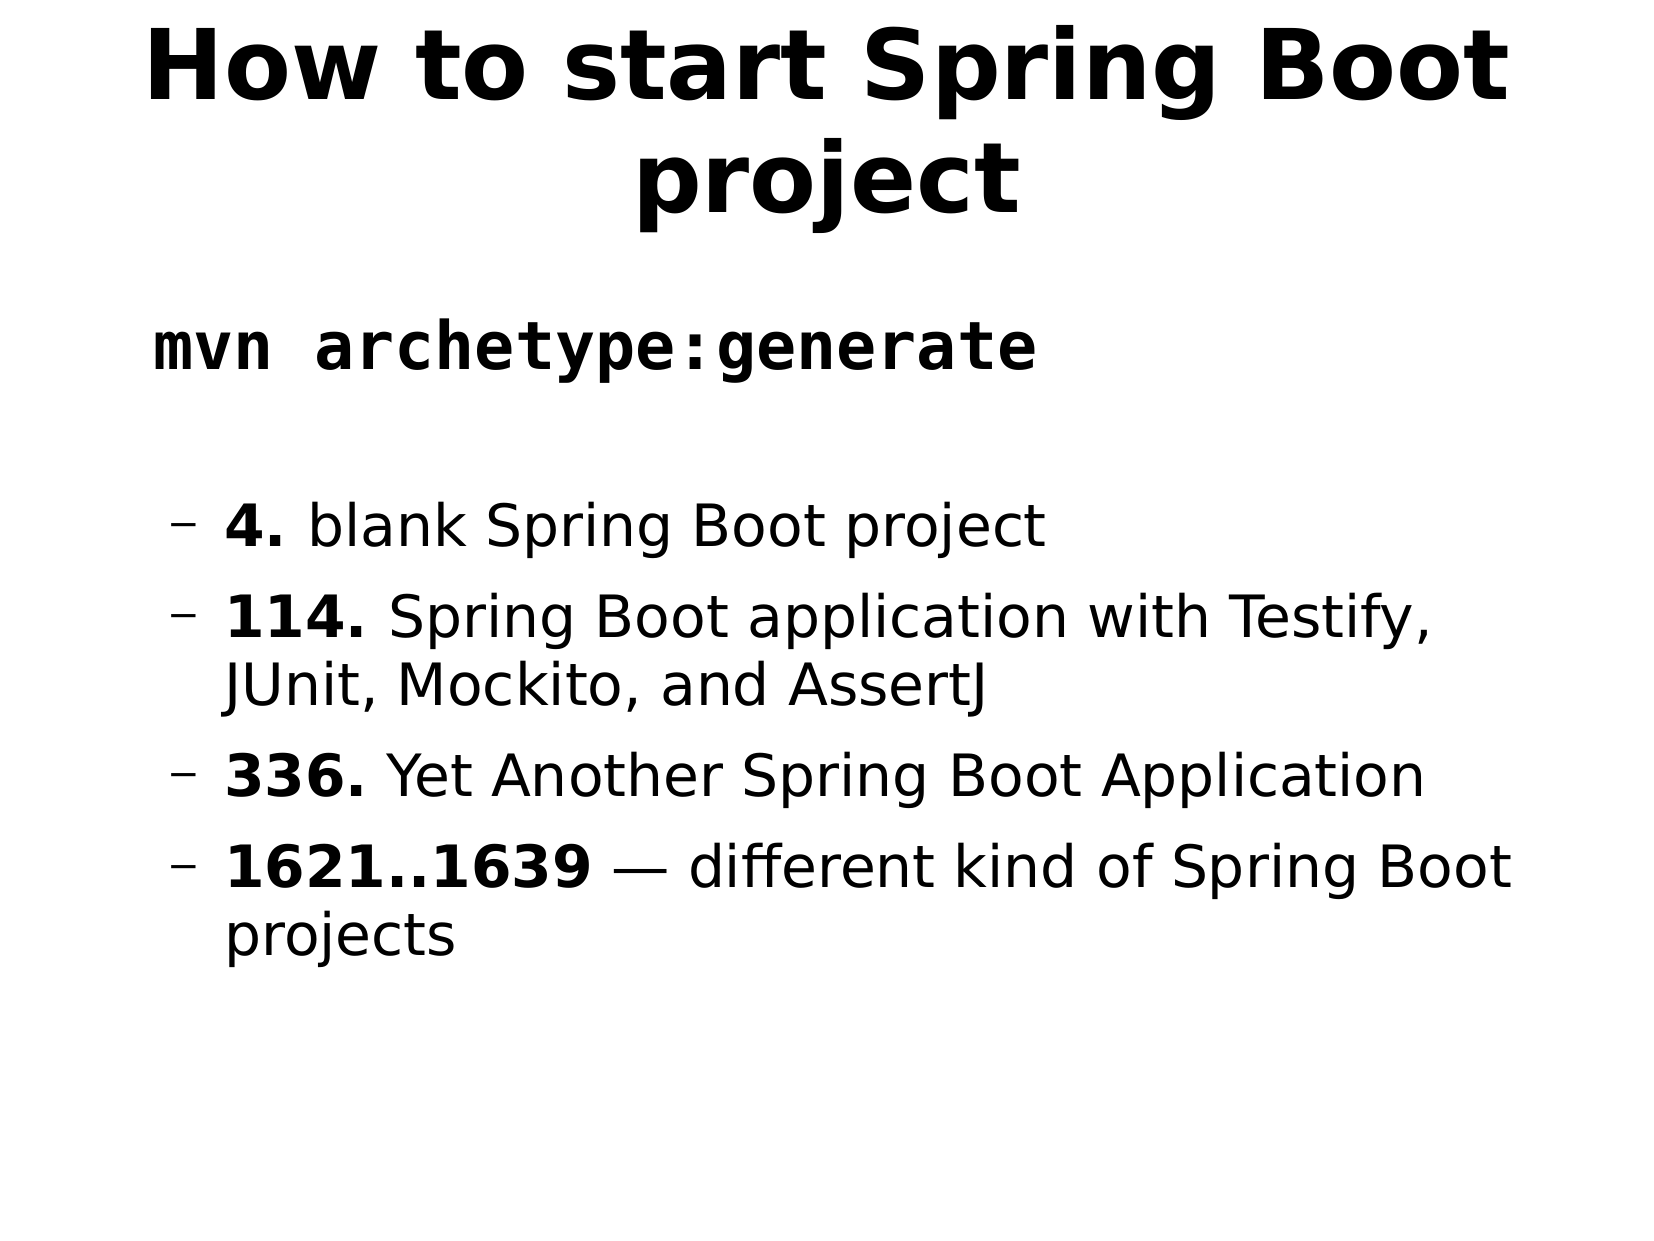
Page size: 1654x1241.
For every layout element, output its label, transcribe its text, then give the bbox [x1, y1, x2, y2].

title How to start Spring Boot project [82, 8, 1571, 236]
list mvn archetype:generate 4. blank Spring Boot project 114. Spring Boot application with Testify, JUnit, Mockito, and AssertJ 336. Yet Another Spring Boot Application 1621..1639 — different kind of Spring Boot projects [82, 307, 1571, 1186]
